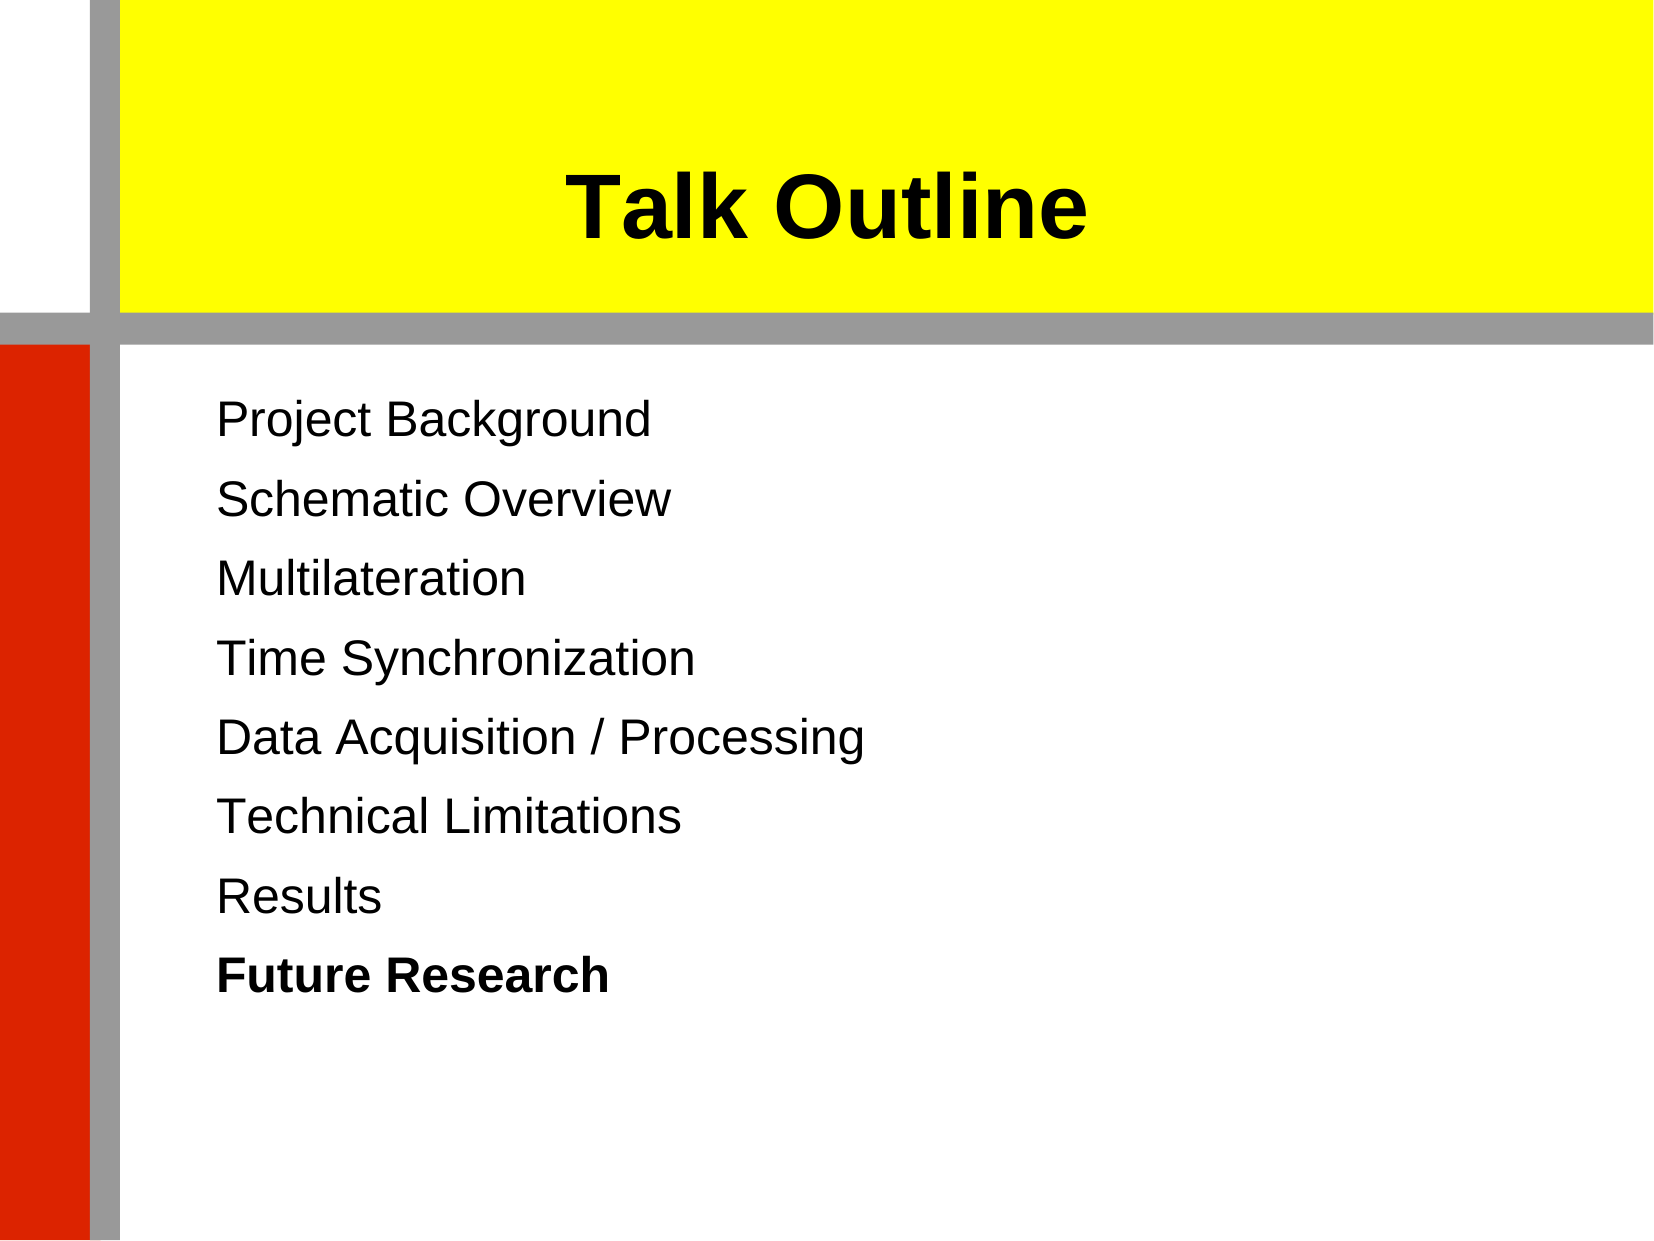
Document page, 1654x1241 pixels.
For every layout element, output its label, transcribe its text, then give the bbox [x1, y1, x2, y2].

title Talk Outline [121, 102, 1534, 311]
list Project Background Schematic Overview Multilateration Time Synchronization Data Acquisition / Processing Technical Limitations Results Future Research [121, 391, 1534, 1127]
